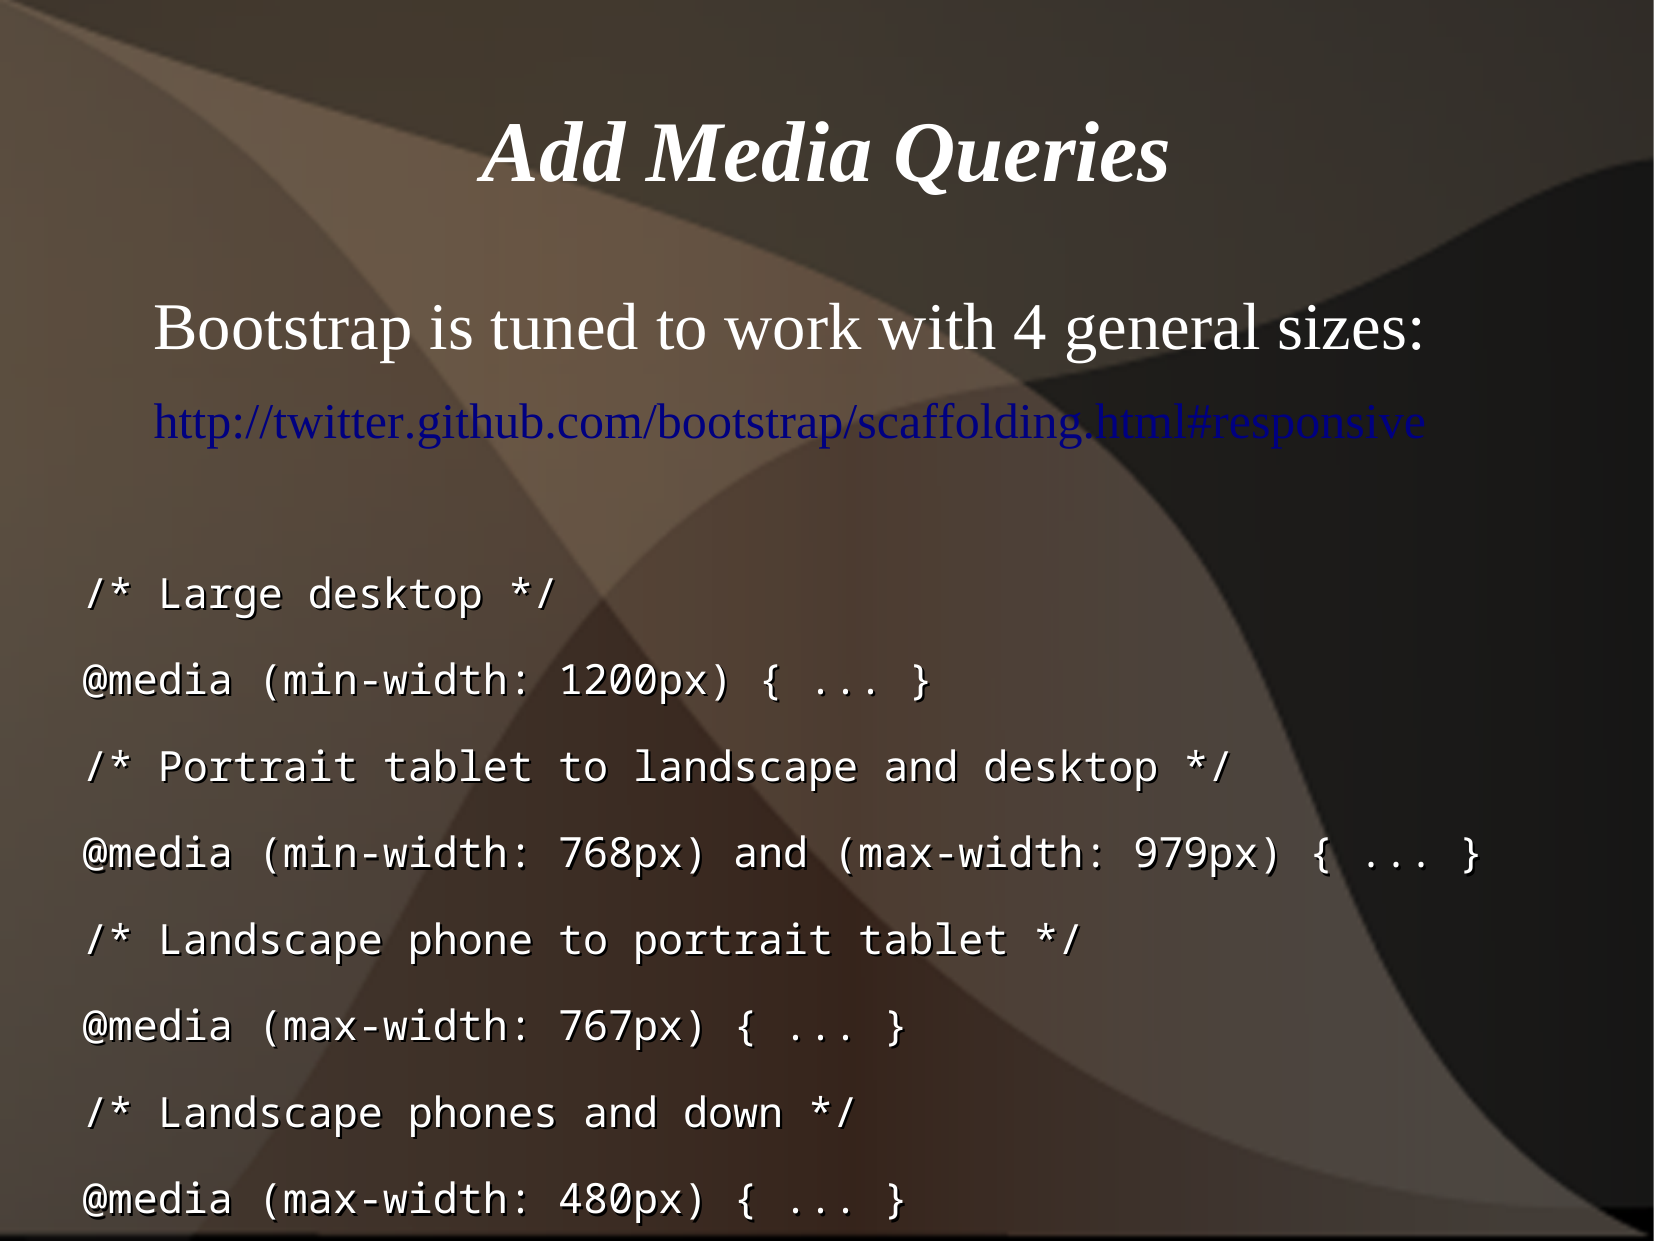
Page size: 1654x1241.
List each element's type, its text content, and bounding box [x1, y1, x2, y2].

title Add Media Queries [82, 49, 1571, 257]
list Bootstrap is tuned to work with 4 general sizes: http://twitter.github.com/bootstrap/scaffolding.html#responsive /* Large desktop */ @media (min-width: 1200px) { ... } /* Portrait tablet to landscape and desktop */ @media (min-width: 768px) and (max-width: 979px) { ... } /* Landscape phone to portrait tablet */ @media (max-width: 767px) { ... } /* Landscape phones and down */ @media (max-width: 480px) { ... } [82, 290, 1571, 1241]
picture [0, 0, 1654, 1241]
